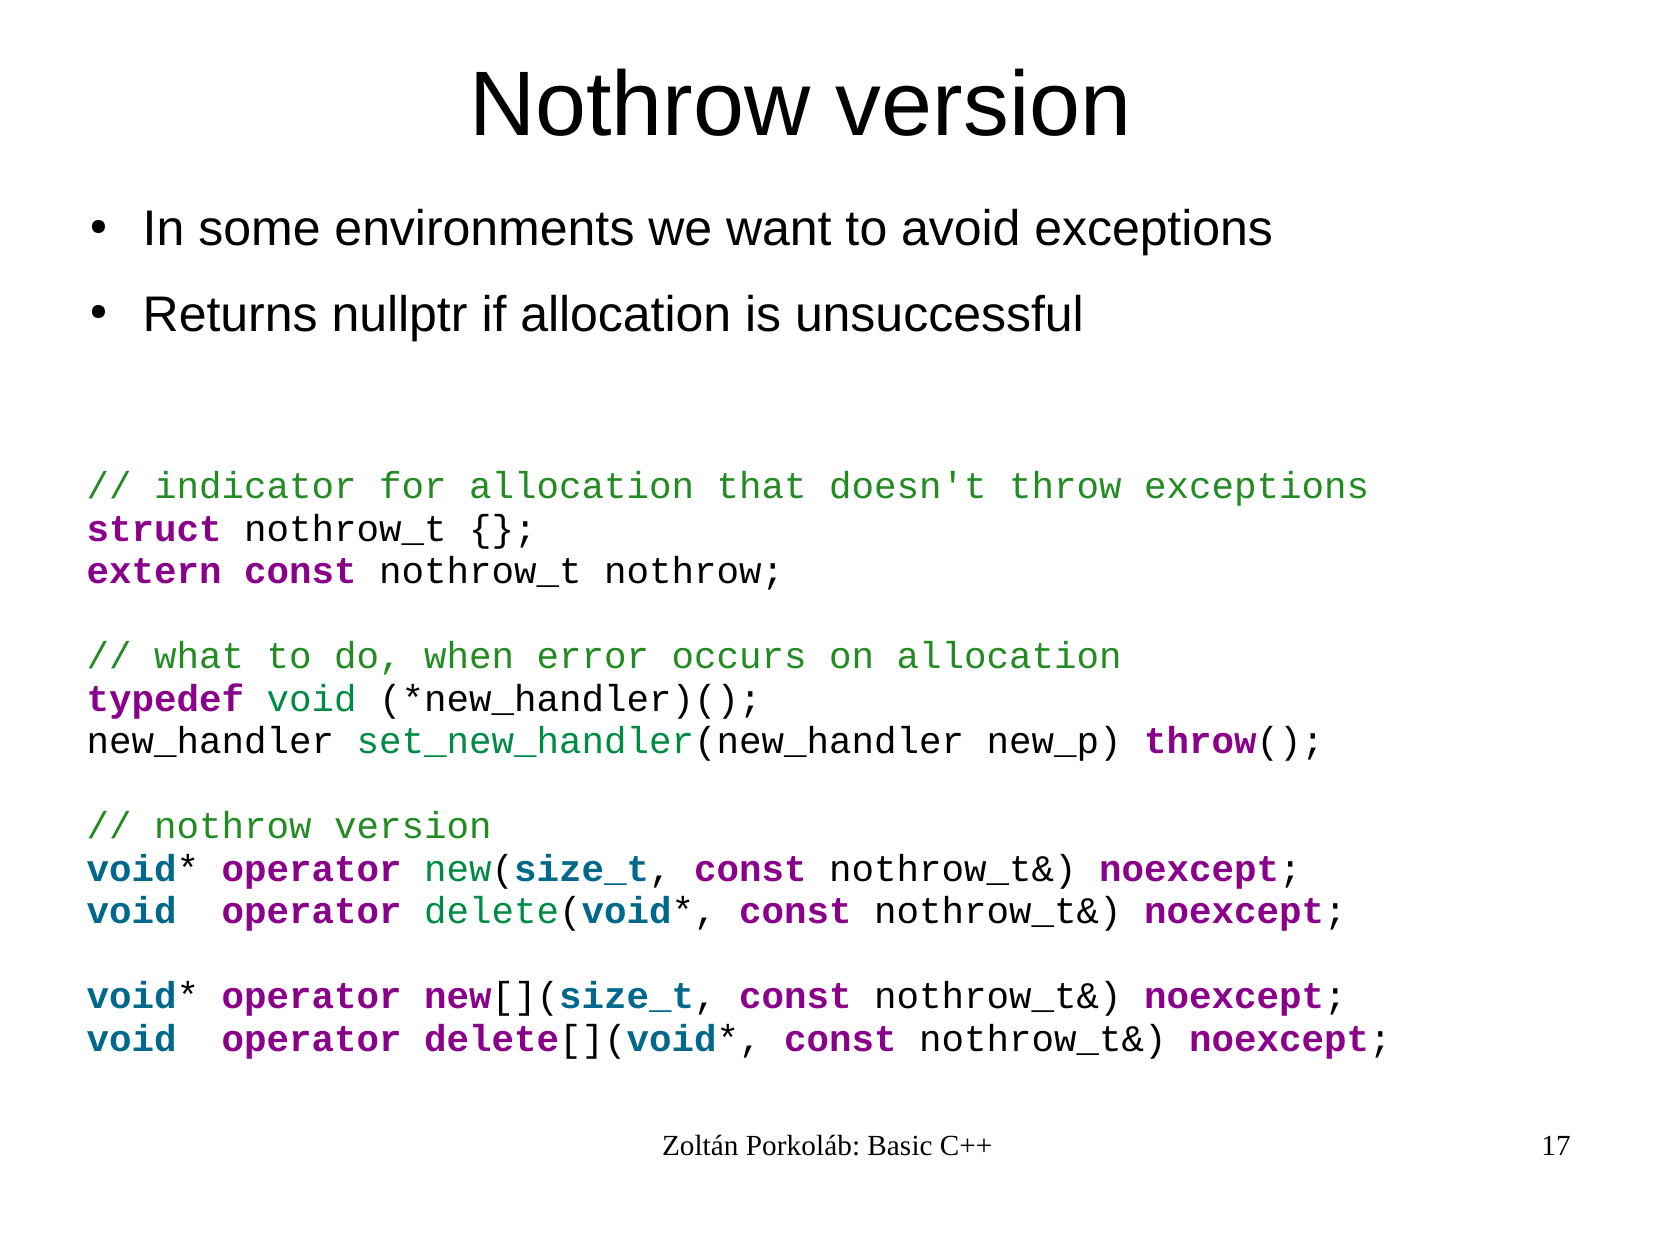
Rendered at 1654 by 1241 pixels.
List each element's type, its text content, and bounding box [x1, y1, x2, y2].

list In some environments we want to avoid exceptions Returns nullptr if allocation is unsuccessful [71, 119, 1606, 417]
text_box // indicator for allocation that doesn't throw exceptions struct nothrow_t {}; extern const nothrow_t nothrow; // what to do, when error occurs on allocation typedef void (*new_handler)(); new_handler set_new_handler(new_handler new_p) throw(); // nothrow version void* operator new(size_t, const nothrow_t&) noexcept; void operator delete(void*, const nothrow_t&) noexcept; void* operator new[](size_t, const nothrow_t&) noexcept; void operator delete[](void*, const nothrow_t&) noexcept; [71, 417, 1636, 1216]
title Nothrow version [56, 0, 1546, 208]
